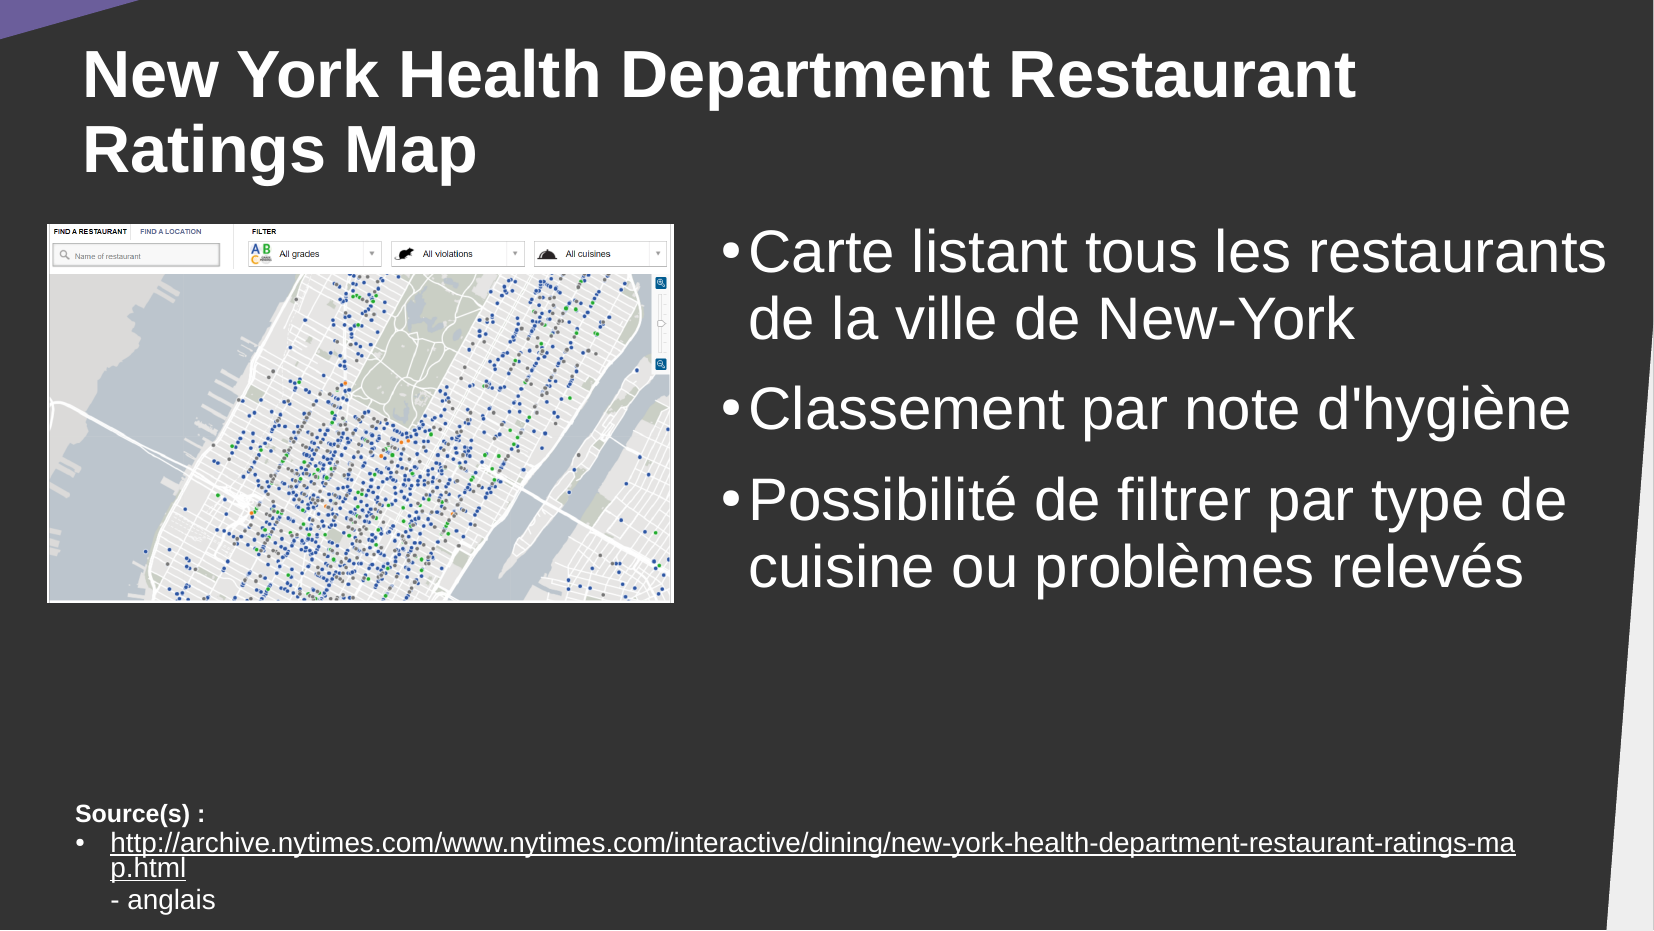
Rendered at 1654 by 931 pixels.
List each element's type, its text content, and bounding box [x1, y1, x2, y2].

text_box [1606, 315, 1654, 931]
list Carte listant tous les restaurants de la ville de New-York Classement par note d'hygiène Possibilité de filtrer par type de cuisine ou problèmes relevés [720, 218, 1619, 650]
title New York Health Department Restaurant Ratings Map [82, 37, 1619, 187]
text_box Source(s) : http://archive.nytimes.com/www.nytimes.com/interactive/dining/new-york-health-department-restaurant-ratings-map.html- anglais [60, 791, 1546, 926]
picture [47, 224, 674, 603]
text_box [0, 0, 140, 40]
